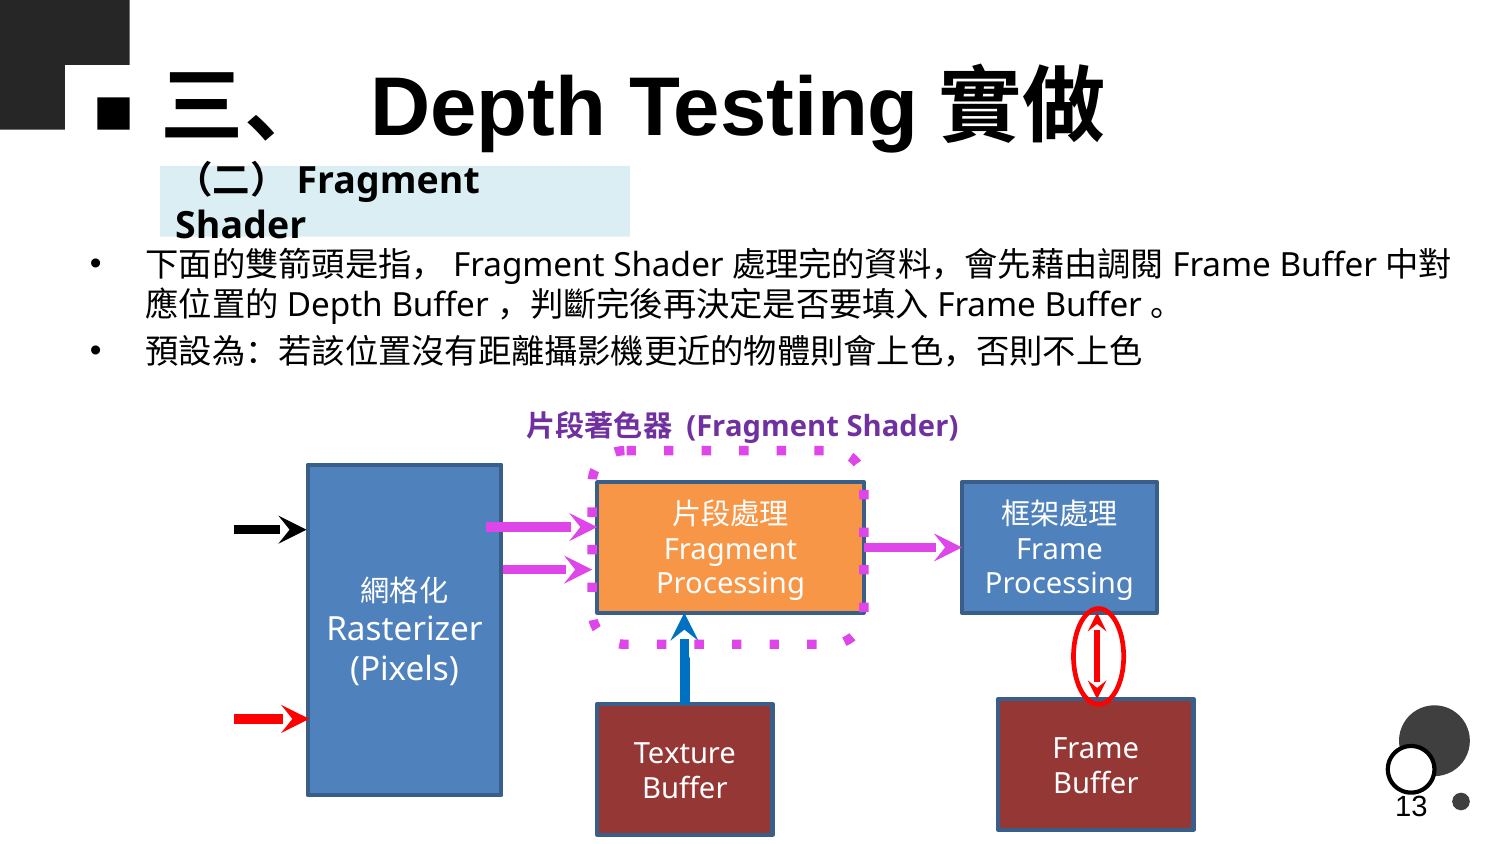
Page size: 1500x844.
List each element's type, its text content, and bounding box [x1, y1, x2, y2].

text_box 下面的雙箭頭是指，Fragment Shader處理完的資料，會先藉由調閱Frame Buffer中對應位置的Depth Buffer，判斷完後再決定是否要填入Frame Buffer。 預設為：若該位置沒有距離攝影機更近的物體則會上色，否則不上色 [55, 235, 1500, 431]
text_box 片段著色器 (Fragment Shader) [486, 431, 999, 450]
text_box [1452, 792, 1470, 811]
text_box 框架處理 Frame Processing [961, 482, 1158, 613]
text_box [97, 97, 130, 130]
text_box [1387, 705, 1470, 782]
slide_number <number> [1194, 782, 1443, 827]
text_box Texture Buffer [597, 704, 773, 835]
text_box [0, 0, 130, 130]
text_box 片段處理 Fragment Processing [597, 482, 864, 613]
text_box （二）Fragment Shader [160, 165, 630, 235]
title 三、 Depth Testing實做 [145, 32, 1230, 173]
text_box 網格化 Rasterizer (Pixels) [307, 464, 502, 795]
text_box Frame Buffer [998, 699, 1194, 830]
